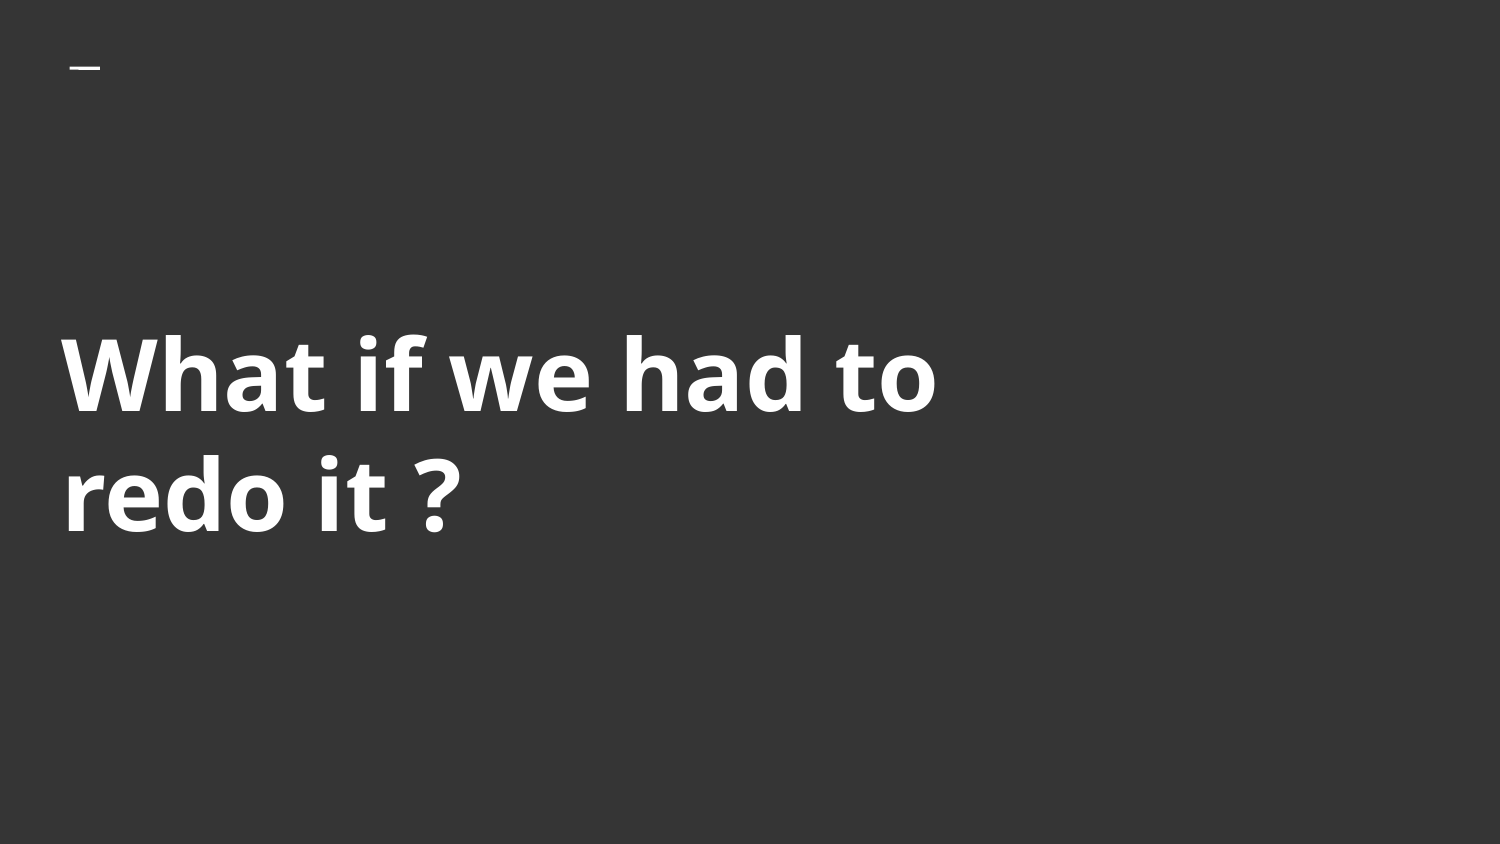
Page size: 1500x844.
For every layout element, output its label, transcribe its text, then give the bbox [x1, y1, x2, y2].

title What if we had to redo it ? [46, 116, 1071, 746]
